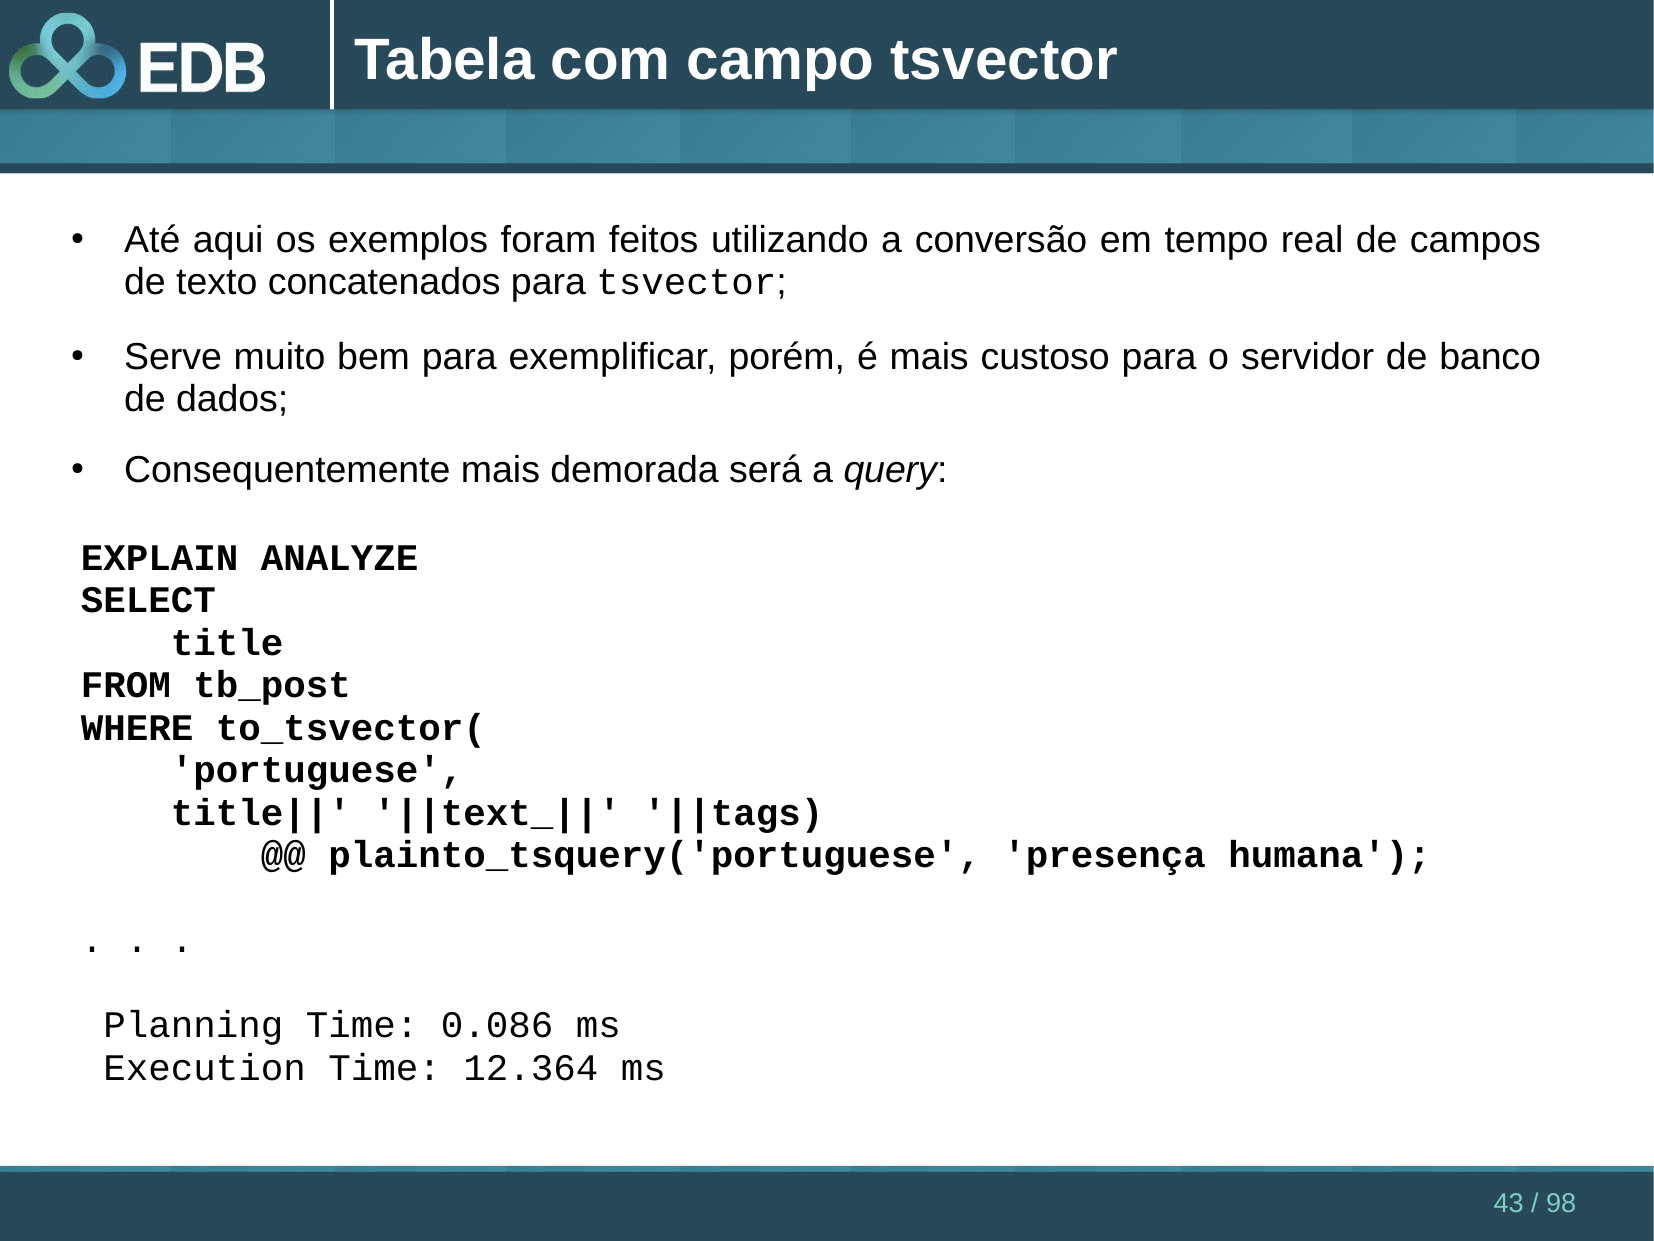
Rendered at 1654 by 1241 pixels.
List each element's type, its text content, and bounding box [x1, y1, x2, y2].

list Até aqui os exemplos foram feitos utilizando a conversão em tempo real de campos de texto concatenados para tsvector; Serve muito bem para exemplificar, porém, é mais custoso para o servidor de banco de dados; Consequentemente mais demorada será a query: [53, 218, 1542, 491]
title Tabela com campo tsvector [354, 0, 1625, 125]
picture [0, 0, 1654, 1241]
text_box EXPLAIN ANALYZE SELECT title FROM tb_post WHERE to_tsvector( 'portuguese', title||' '||text_||' '||tags) @@ plainto_tsquery('portuguese', 'presença humana'); . . . Planning Time: 0.086 ms Execution Time: 12.364 ms [66, 531, 1447, 1100]
